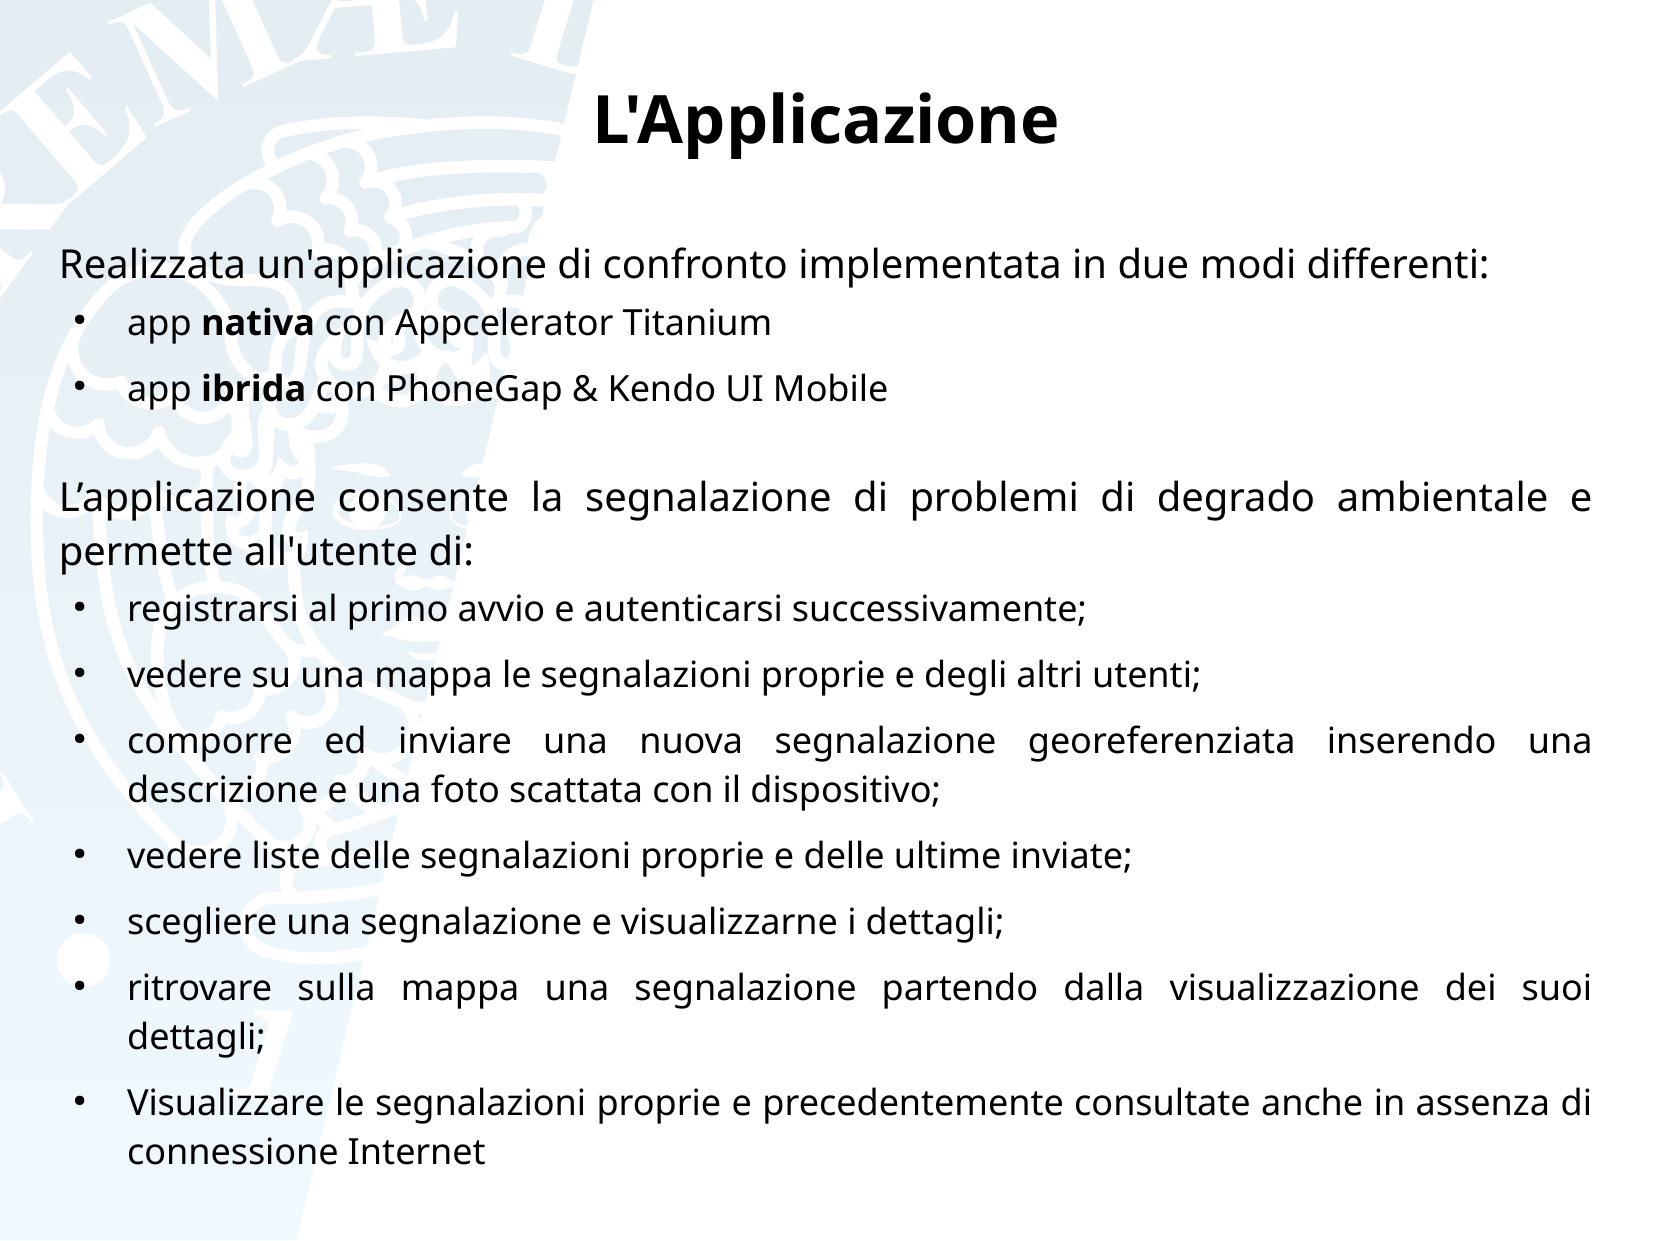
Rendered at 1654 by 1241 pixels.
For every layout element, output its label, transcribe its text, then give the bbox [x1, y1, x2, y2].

title L'Applicazione [59, 59, 1595, 178]
list Realizzata un'applicazione di confronto implementata in due modi differenti: app nativa con Appcelerator Titanium app ibrida con PhoneGap & Kendo UI Mobile L’applicazione consente la segnalazione di problemi di degrado ambientale e permette all'utente di: registrarsi al primo avvio e autenticarsi successivamente; vedere su una mappa le segnalazioni proprie e degli altri utenti; comporre ed inviare una nuova segnalazione georeferenziata inserendo una descrizione e una foto scattata con il dispositivo; vedere liste delle segnalazioni proprie e delle ultime inviate; scegliere una segnalazione e visualizzarne i dettagli; ritrovare sulla mappa una segnalazione partendo dalla visualizzazione dei suoi dettagli; Visualizzare le segnalazioni proprie e precedentemente consultate anche in assenza di connessione Internet [59, 236, 1595, 1182]
